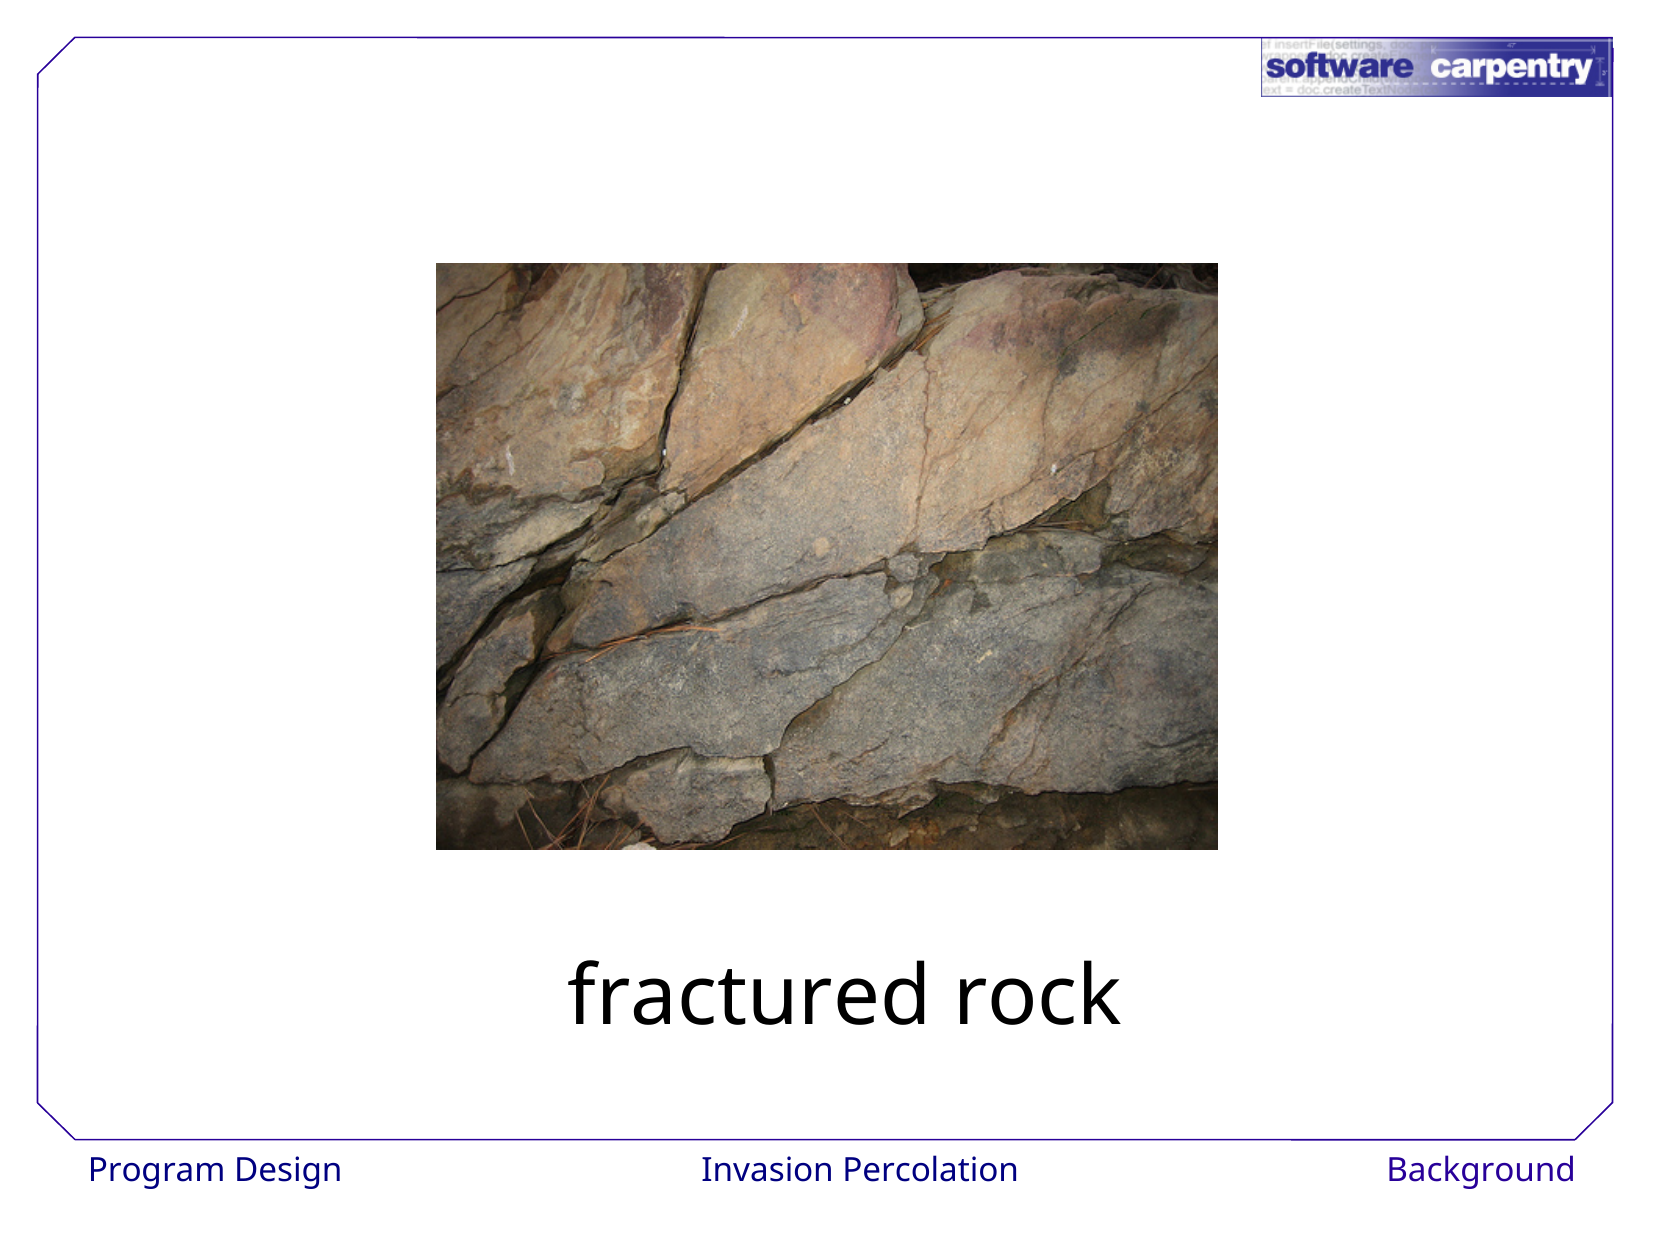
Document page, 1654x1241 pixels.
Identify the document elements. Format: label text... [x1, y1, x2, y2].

picture [1261, 39, 1613, 97]
picture [436, 263, 1218, 850]
text_box fractured rock [552, 931, 1090, 1058]
